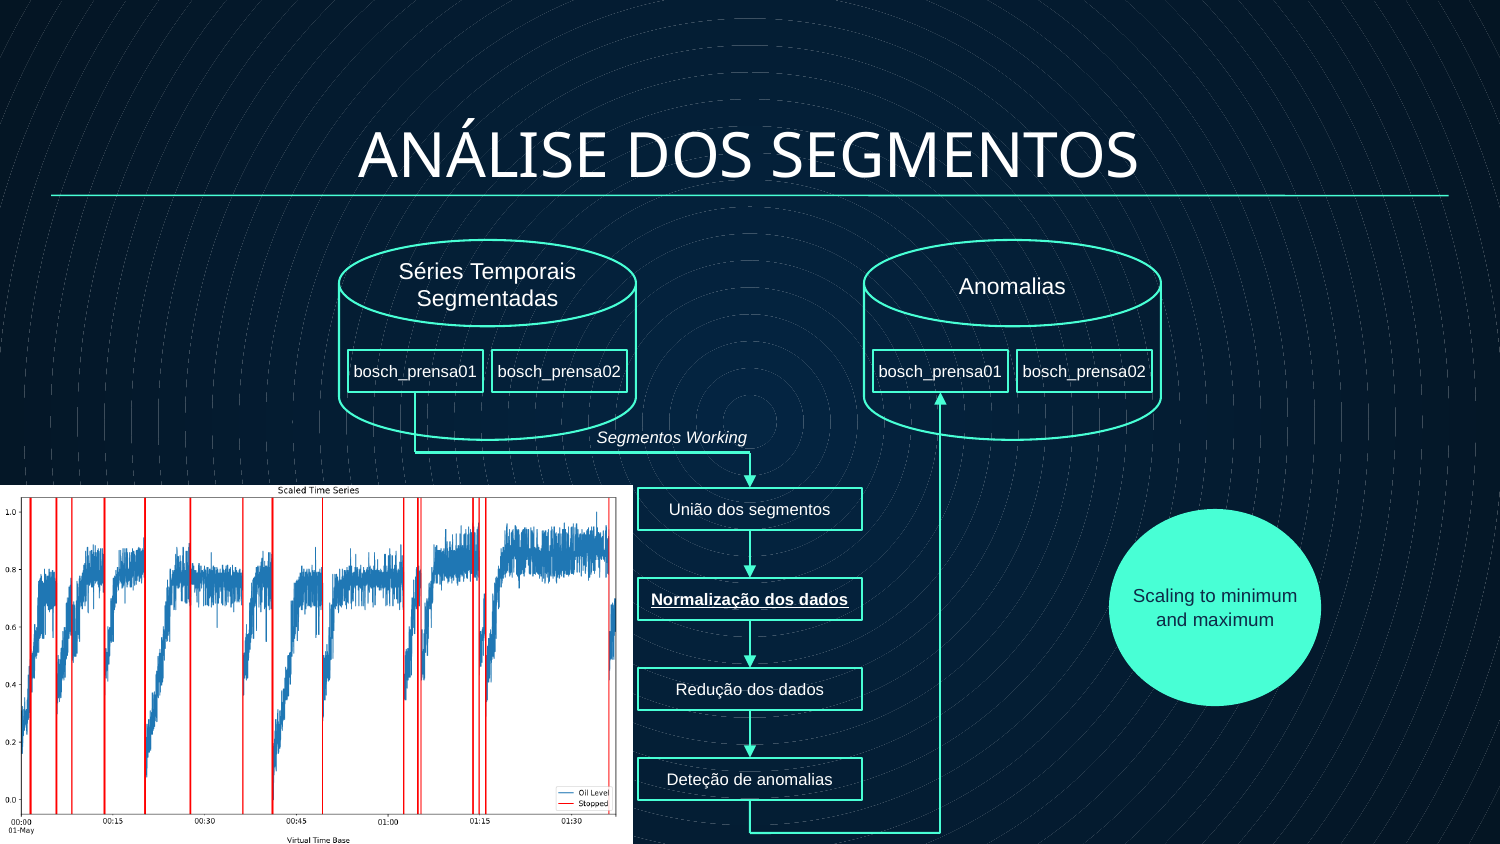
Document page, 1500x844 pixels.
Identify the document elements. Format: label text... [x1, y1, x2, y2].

text_box bosch_prensa01 [347, 349, 483, 393]
picture [0, 485, 633, 844]
text_box Deteção de anomalias [638, 757, 862, 800]
text_box Scaling to minimum and maximum [1110, 510, 1321, 706]
text_box Redução dos dados [638, 667, 862, 710]
text_box Anomalias [944, 263, 1081, 305]
text_box ANÁLISE DOS SEGMENTOS [51, 105, 1449, 194]
text_box ANÁLISE DOS SEGMENTOS [51, 197, 1449, 205]
text_box União dos segmentos [638, 487, 862, 530]
text_box bosch_prensa02 [1016, 349, 1152, 393]
text_box bosch_prensa01 [872, 349, 1008, 393]
text_box bosch_prensa02 [491, 349, 627, 393]
text_box Séries Temporais Segmentadas [349, 248, 626, 290]
text_box Segmentos Working [581, 420, 769, 454]
text_box Normalização dos dados [638, 577, 862, 620]
